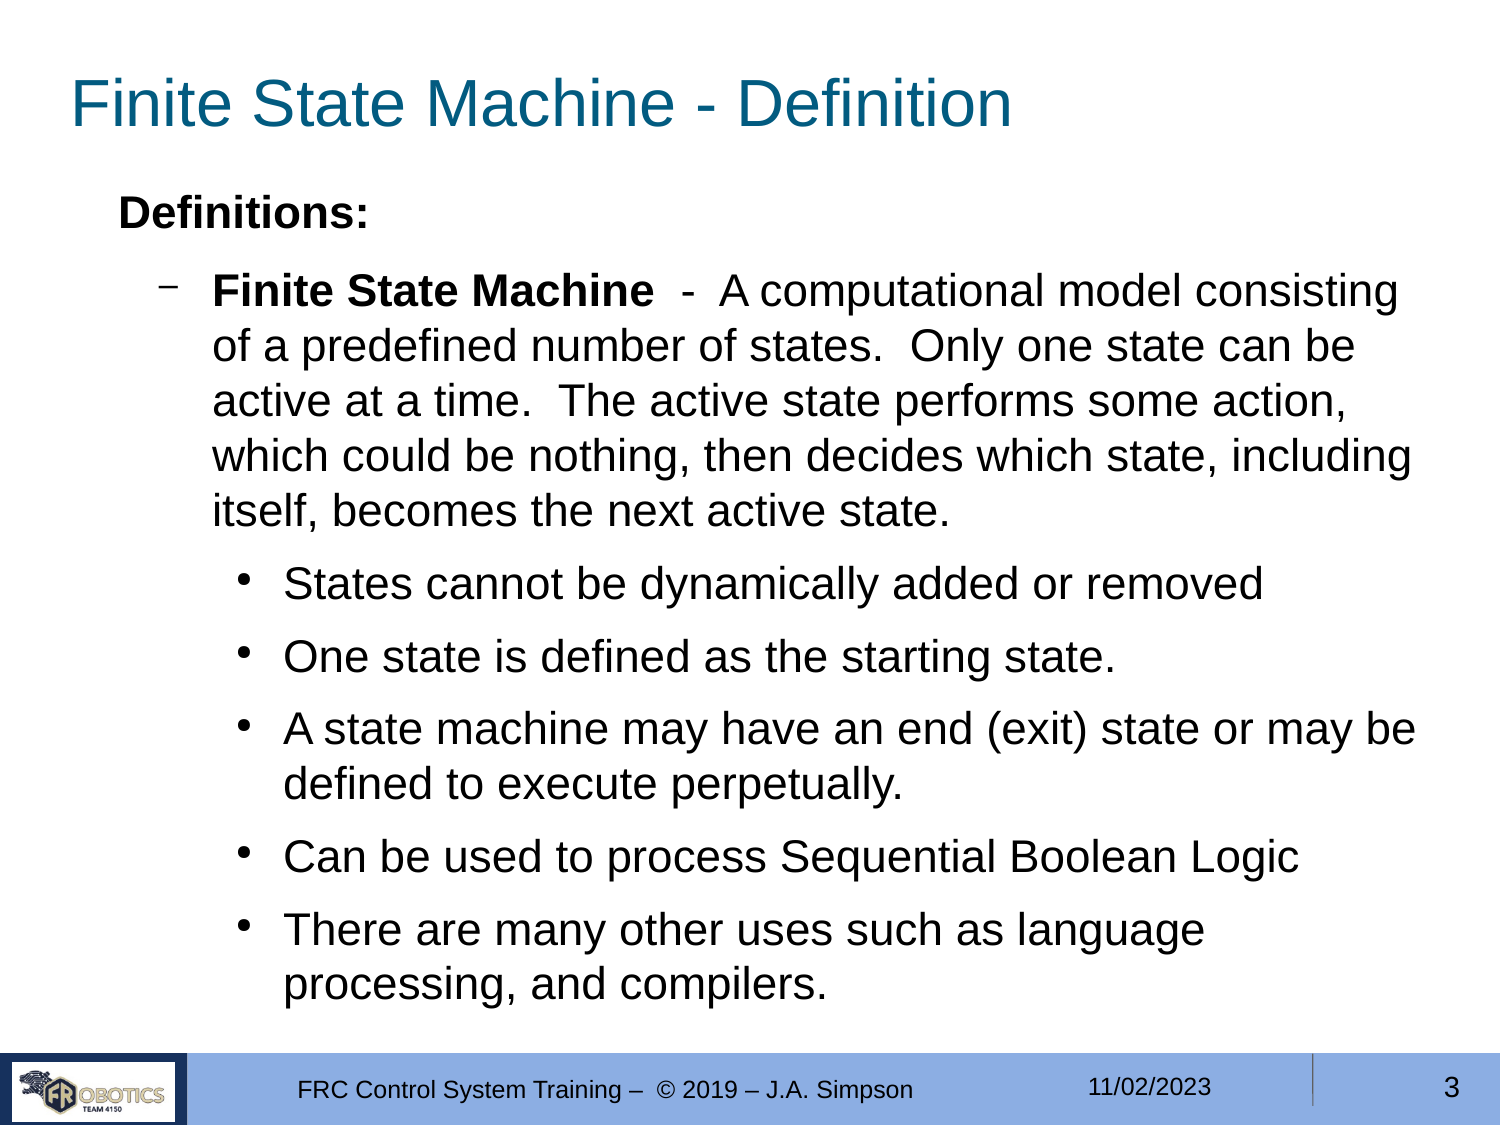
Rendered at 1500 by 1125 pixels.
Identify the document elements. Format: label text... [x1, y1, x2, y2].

list Definitions: Finite State Machine - A computational model consisting of a predefined number of states. Only one state can be active at a time. The active state performs some action, which could be nothing, then decides which state, including itself, becomes the next active state. States cannot be dynamically added or removed One state is defined as the starting state. A state machine may have an end (exit) state or may be defined to execute perpetually. Can be used to process Sequential Boolean Logic There are many other uses such as language processing, and compilers. [55, 174, 1441, 973]
picture [12, 1062, 175, 1122]
footer FRC Control System Training – © 2019 – J.A. Simpson [225, 1074, 988, 1103]
slide_number <number> [1337, 1072, 1475, 1100]
slide_number 11/02/2023 [1012, 1071, 1288, 1100]
title Finite State Machine - Definition [55, 52, 1443, 148]
